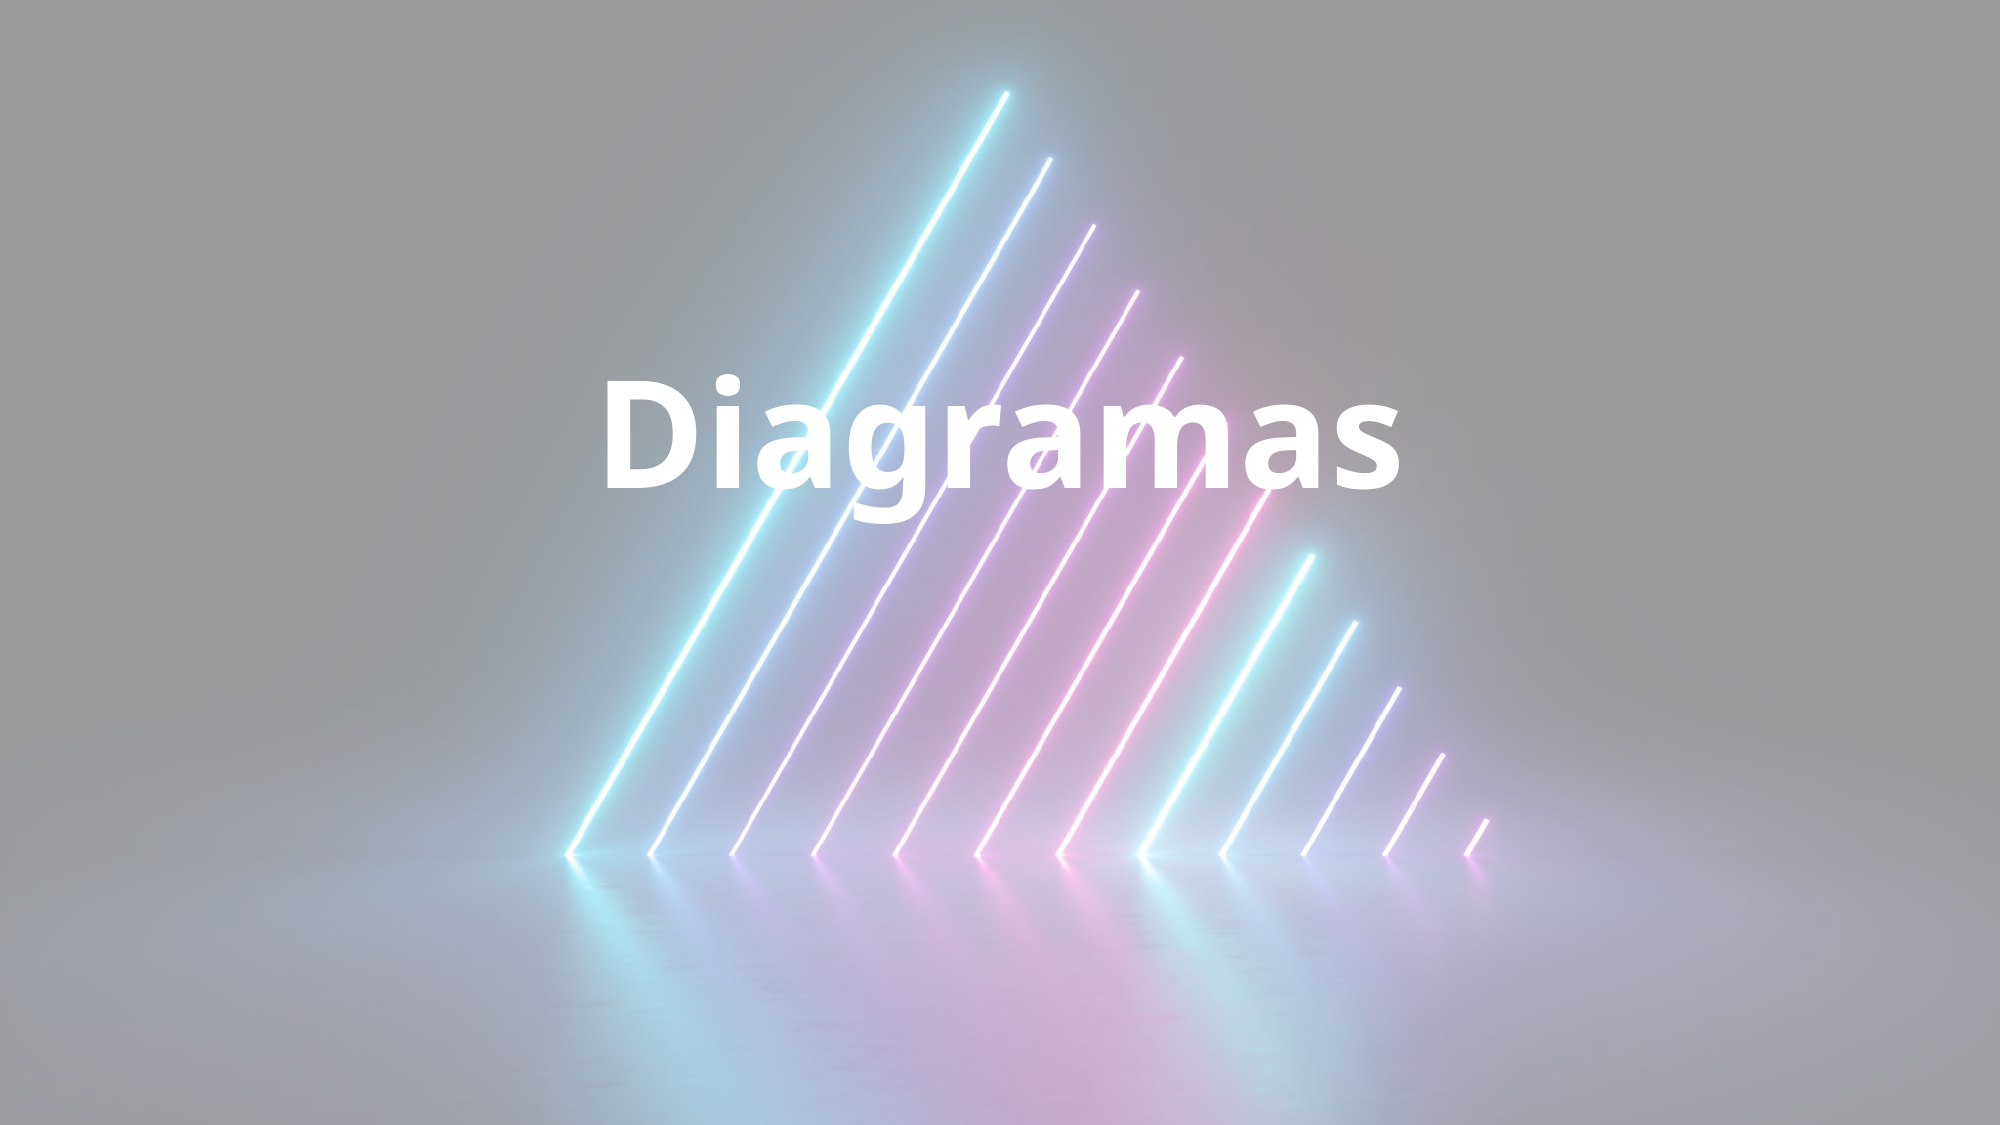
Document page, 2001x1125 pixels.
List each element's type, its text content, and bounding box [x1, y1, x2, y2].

picture [0, 0, 2000, 1125]
title Diagramas [88, 351, 1912, 565]
